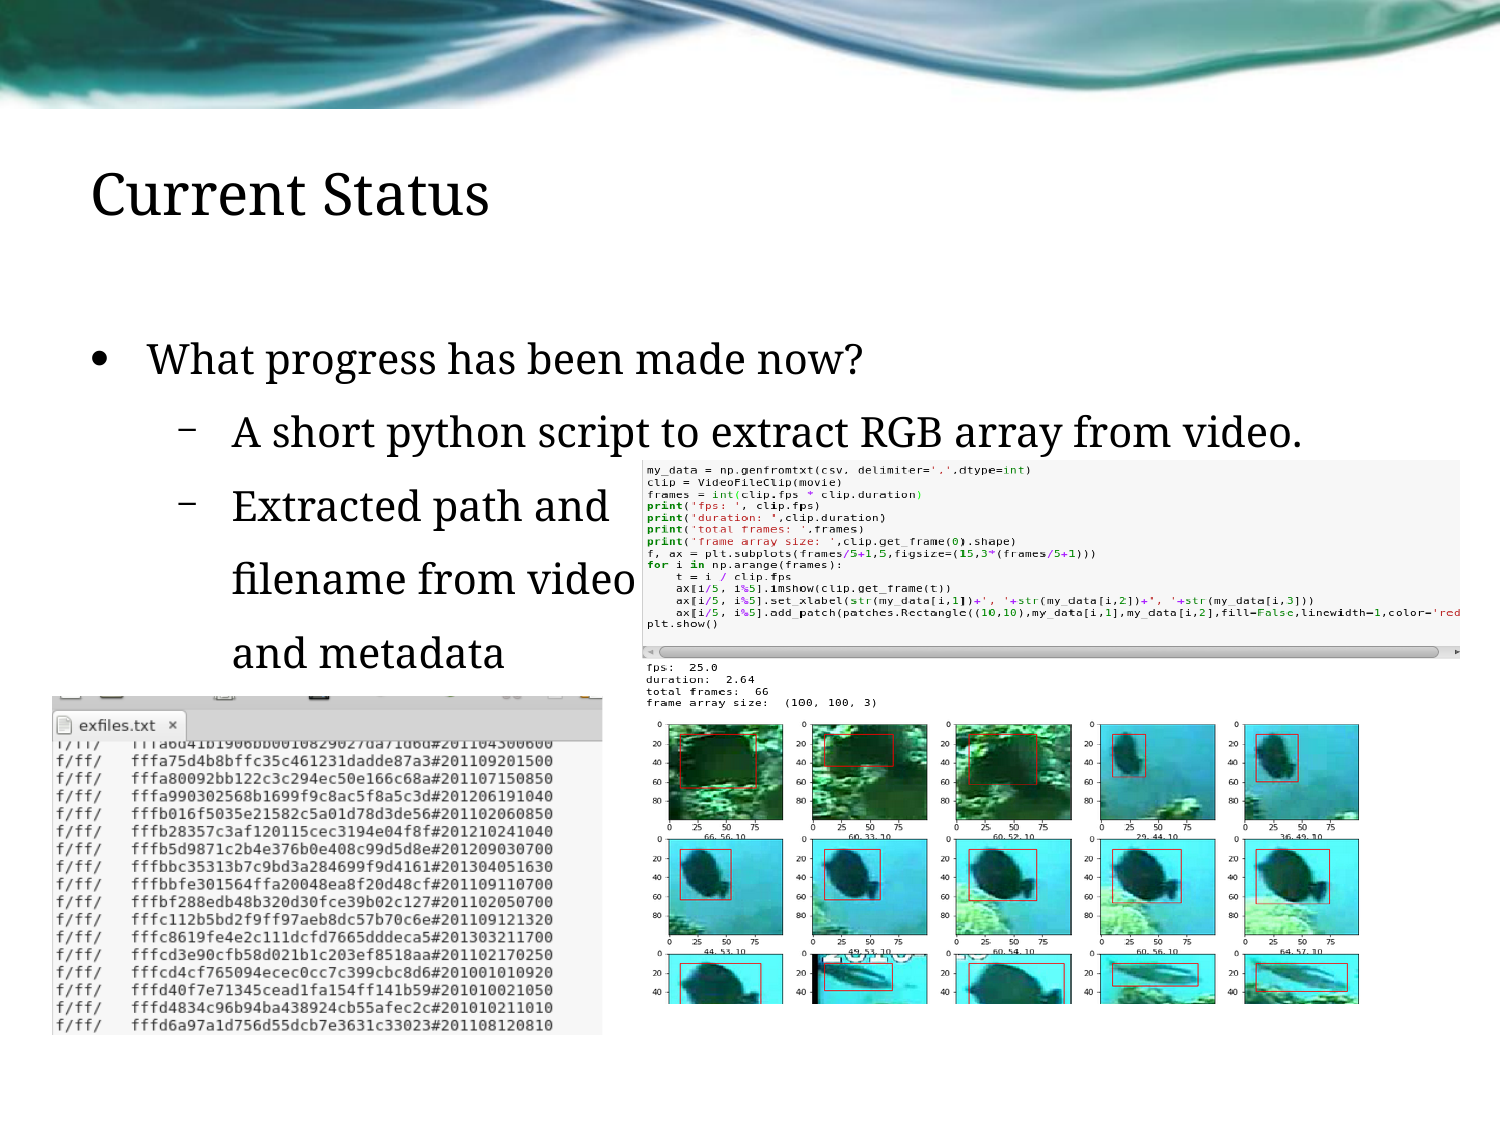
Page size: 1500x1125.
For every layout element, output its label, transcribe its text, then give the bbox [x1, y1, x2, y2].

picture [637, 460, 1460, 1004]
picture [52, 696, 603, 1035]
title Current Status [75, 149, 1425, 299]
list What progress has been made now? A short python script to extract RGB array from video. Extracted path and filename from videos and metadata [75, 299, 1425, 1005]
picture [1, 0, 1500, 109]
